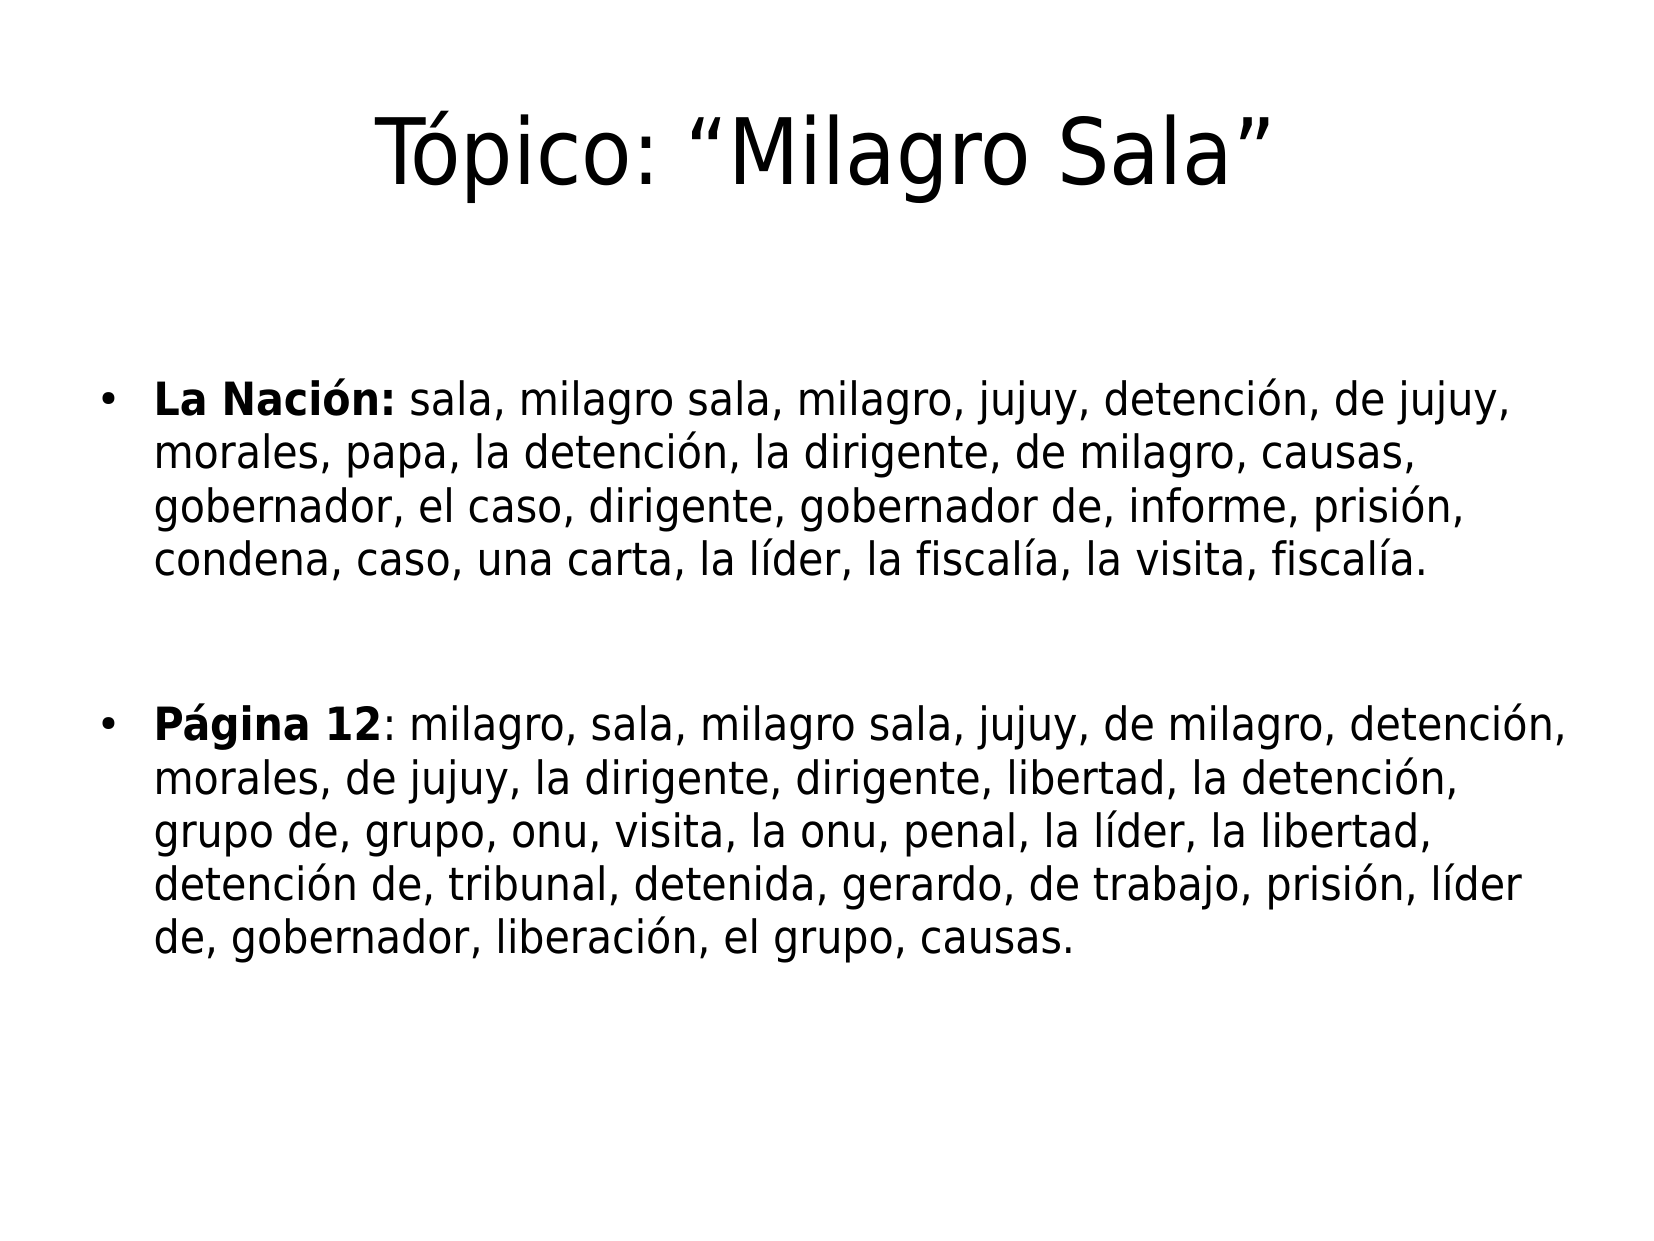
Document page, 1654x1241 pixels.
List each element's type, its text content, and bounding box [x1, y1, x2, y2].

title Tópico: “Milagro Sala” [82, 49, 1571, 257]
list La Nación: sala, milagro sala, milagro, jujuy, detención, de jujuy, morales, papa, la detención, la dirigente, de milagro, causas, gobernador, el caso, dirigente, gobernador de, informe, prisión, condena, caso, una carta, la líder, la fiscalía, la visita, fiscalía. Página 12: milagro, sala, milagro sala, jujuy, de milagro, detención, morales, de jujuy, la dirigente, dirigente, libertad, la detención, grupo de, grupo, onu, visita, la onu, penal, la líder, la libertad, detención de, tribunal, detenida, gerardo, de trabajo, prisión, líder de, gobernador, liberación, el grupo, causas. [82, 290, 1571, 1010]
